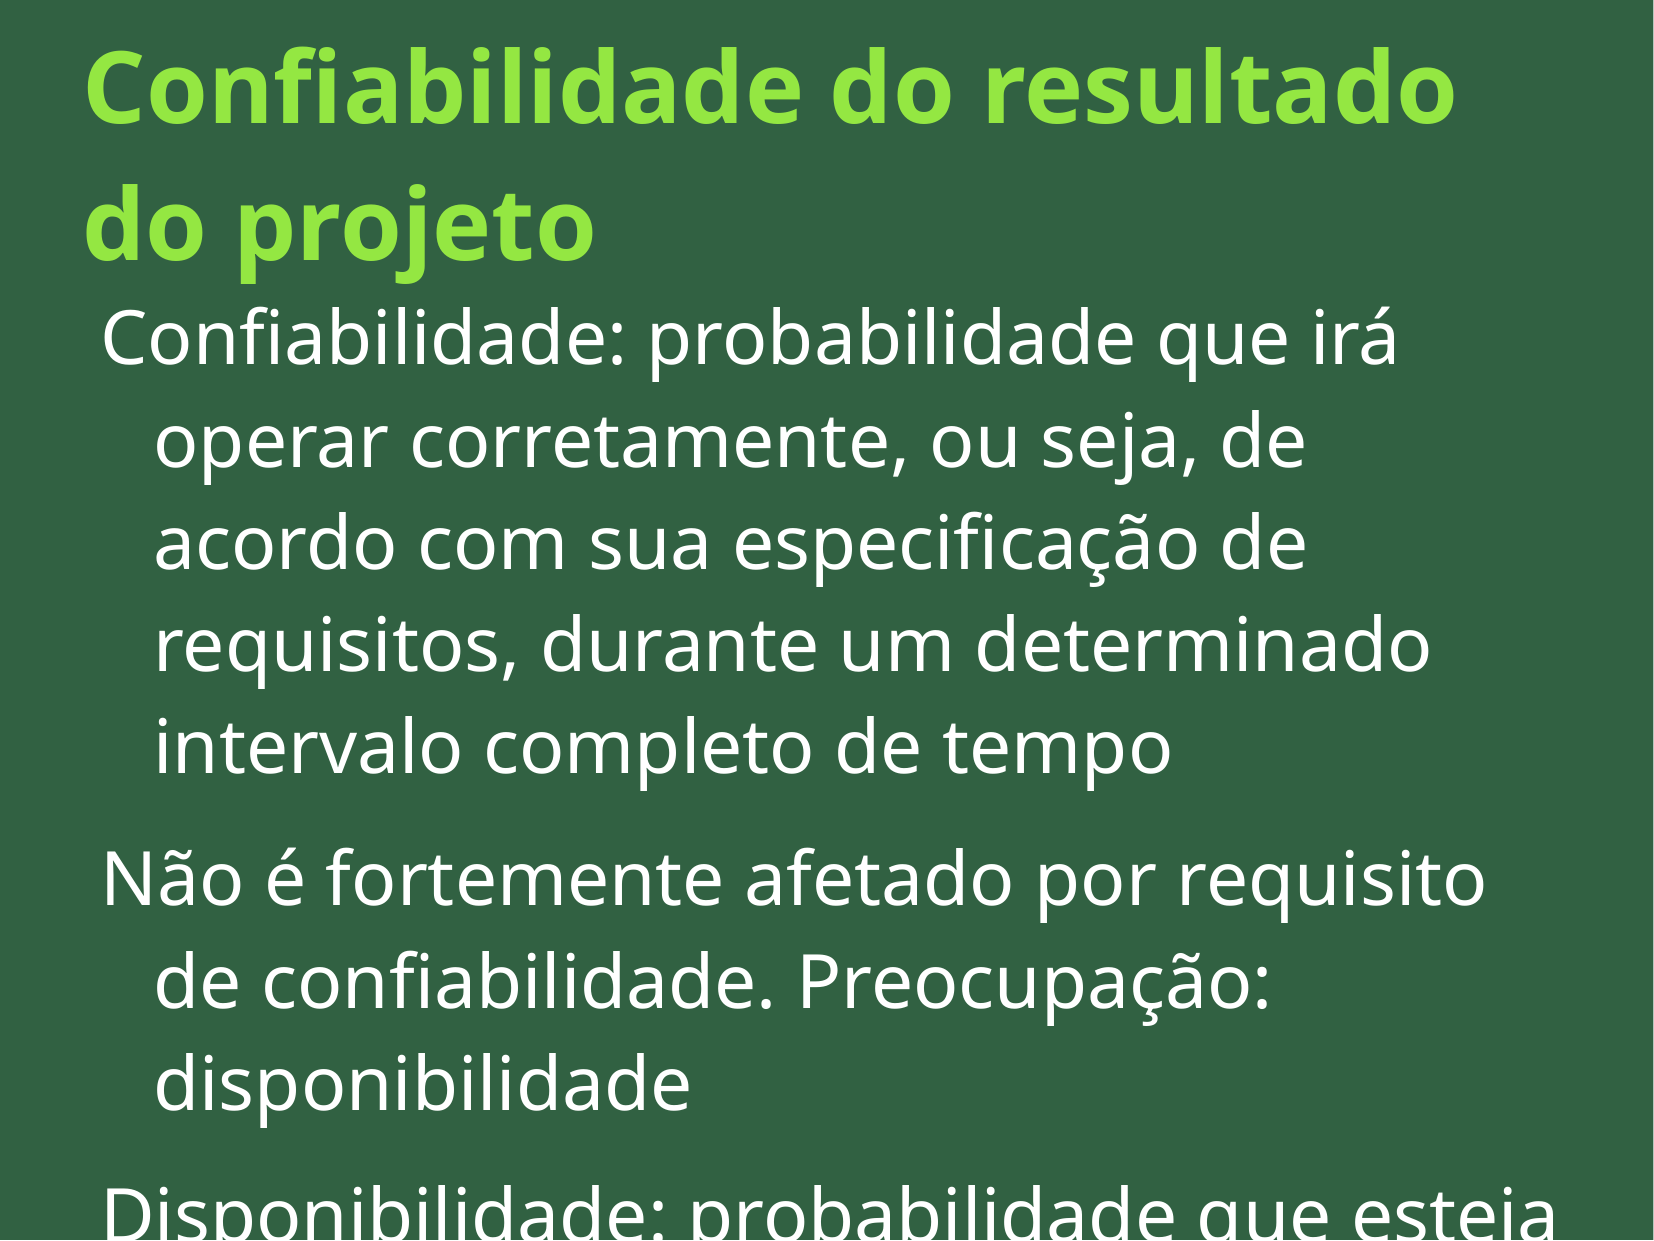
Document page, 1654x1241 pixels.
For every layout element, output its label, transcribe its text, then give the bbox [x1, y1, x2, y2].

list Confiabilidade: probabilidade que irá operar corretamente, ou seja, de acordo com sua especificação de requisitos, durante um determinado intervalo completo de tempo Não é fortemente afetado por requisito de confiabilidade. Preocupação: disponibilidade Disponibilidade: probabilidade que esteja operando corretamente e disponível para realizar suas funções num determinado instante de tempo [82, 284, 1571, 1214]
title Confiabilidade do resultado do projeto [82, 36, 1571, 269]
